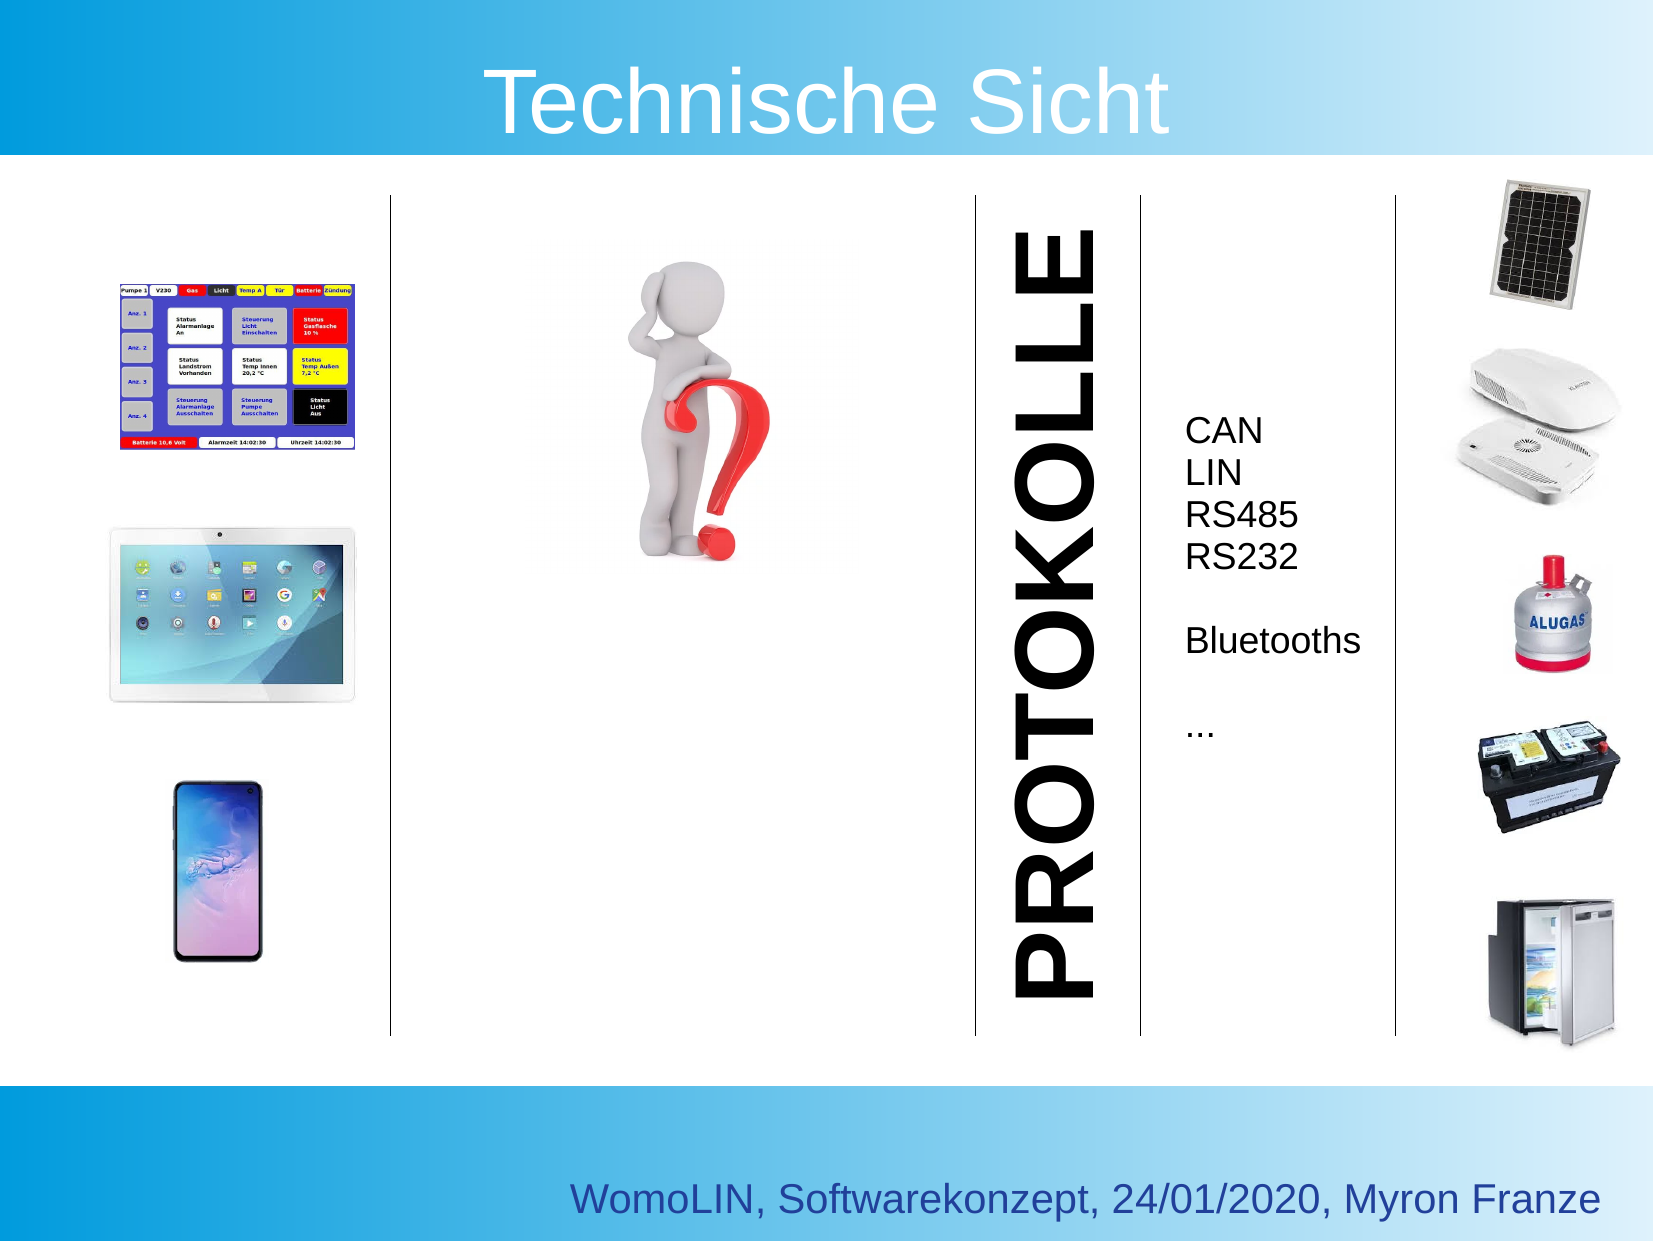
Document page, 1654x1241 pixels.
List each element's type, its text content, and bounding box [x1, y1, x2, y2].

picture [105, 524, 360, 706]
picture [1467, 884, 1636, 1053]
picture [1477, 716, 1621, 841]
text_box WomoLIN, Softwarekonzept, 24/01/2020, Myron Franze [555, 1168, 1645, 1241]
picture [1489, 179, 1591, 310]
text_box PROTOKOLLE [984, 180, 1126, 1021]
picture [1440, 327, 1638, 526]
picture [120, 284, 355, 451]
picture [1493, 554, 1613, 674]
text_box CAN LIN RS485 RS232 Bluetooths ... [1170, 402, 1381, 796]
title Technische Sicht [82, 49, 1571, 155]
picture [525, 239, 859, 574]
picture [165, 779, 269, 964]
